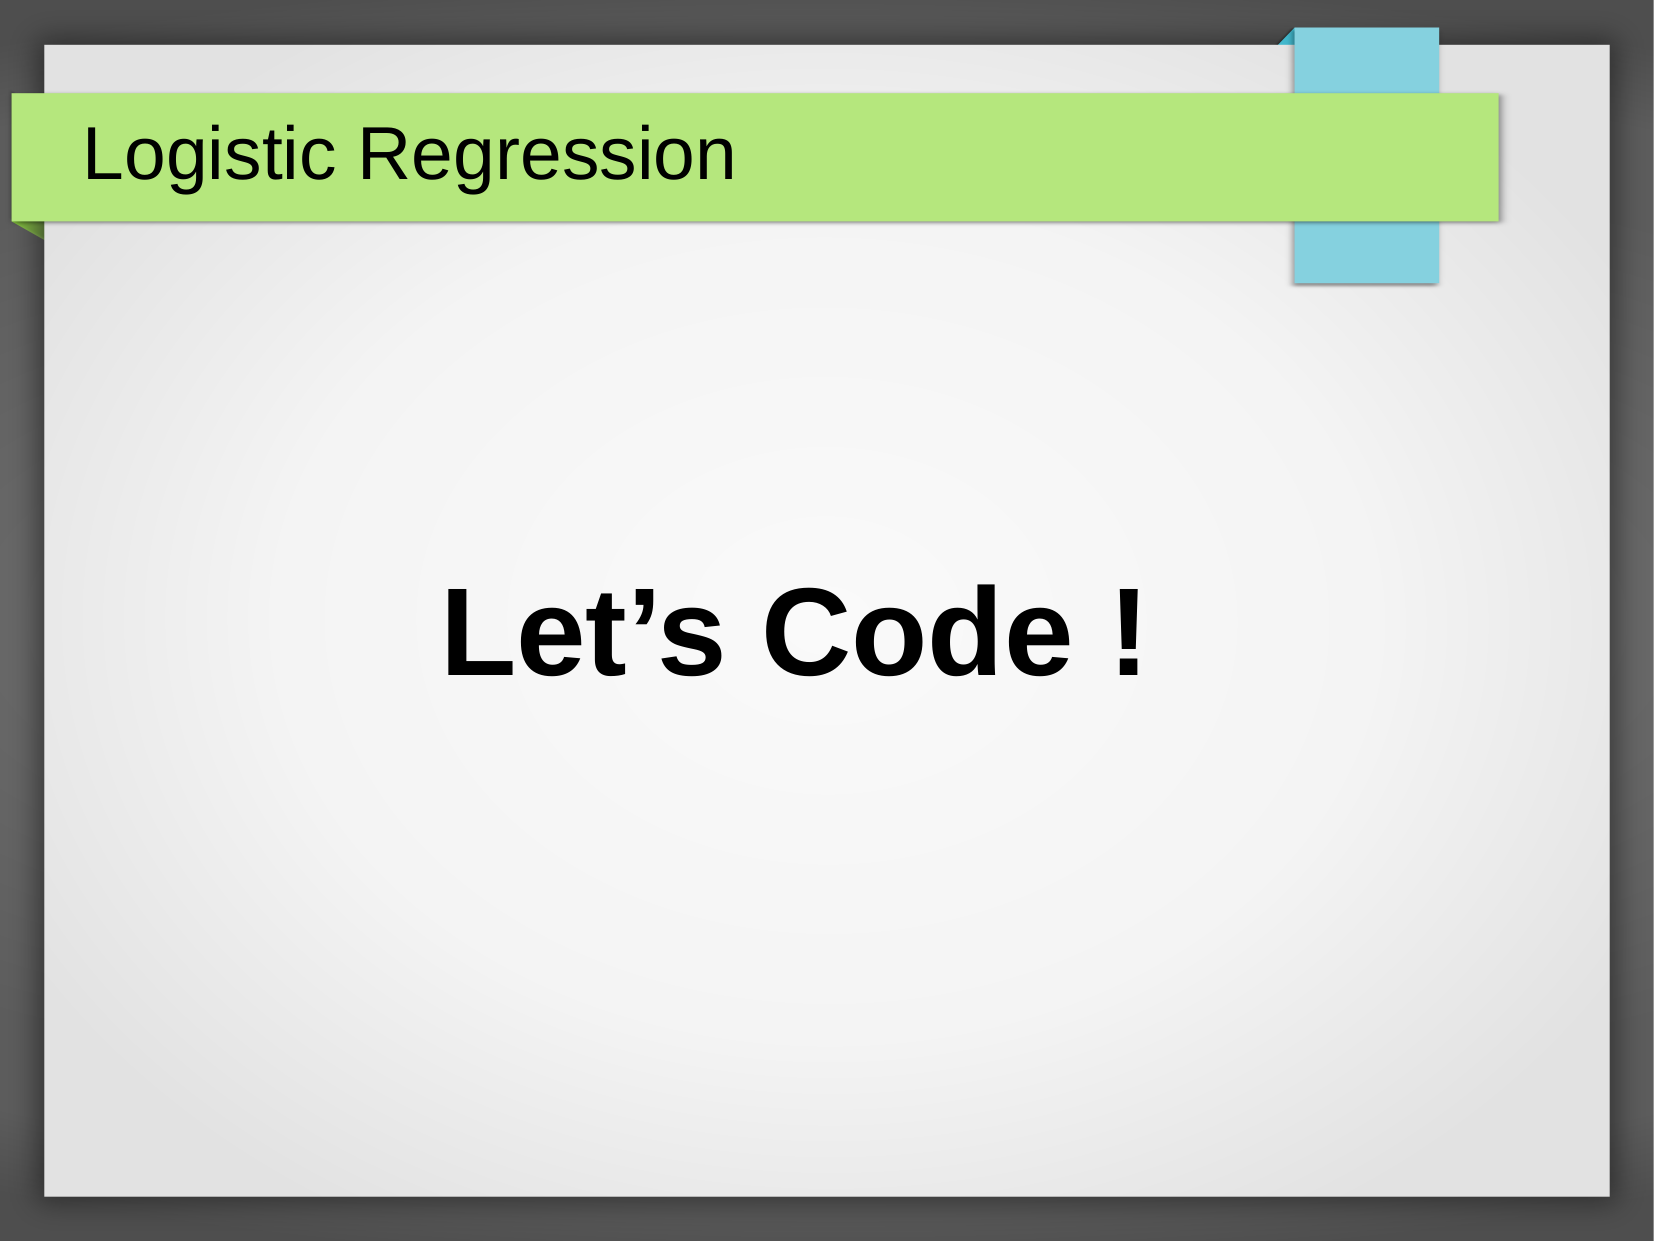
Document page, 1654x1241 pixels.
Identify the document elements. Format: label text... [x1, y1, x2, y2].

text_box Let’s Code ! [425, 555, 1654, 710]
picture [0, 0, 1654, 1241]
title Logistic Regression [82, 94, 1264, 213]
